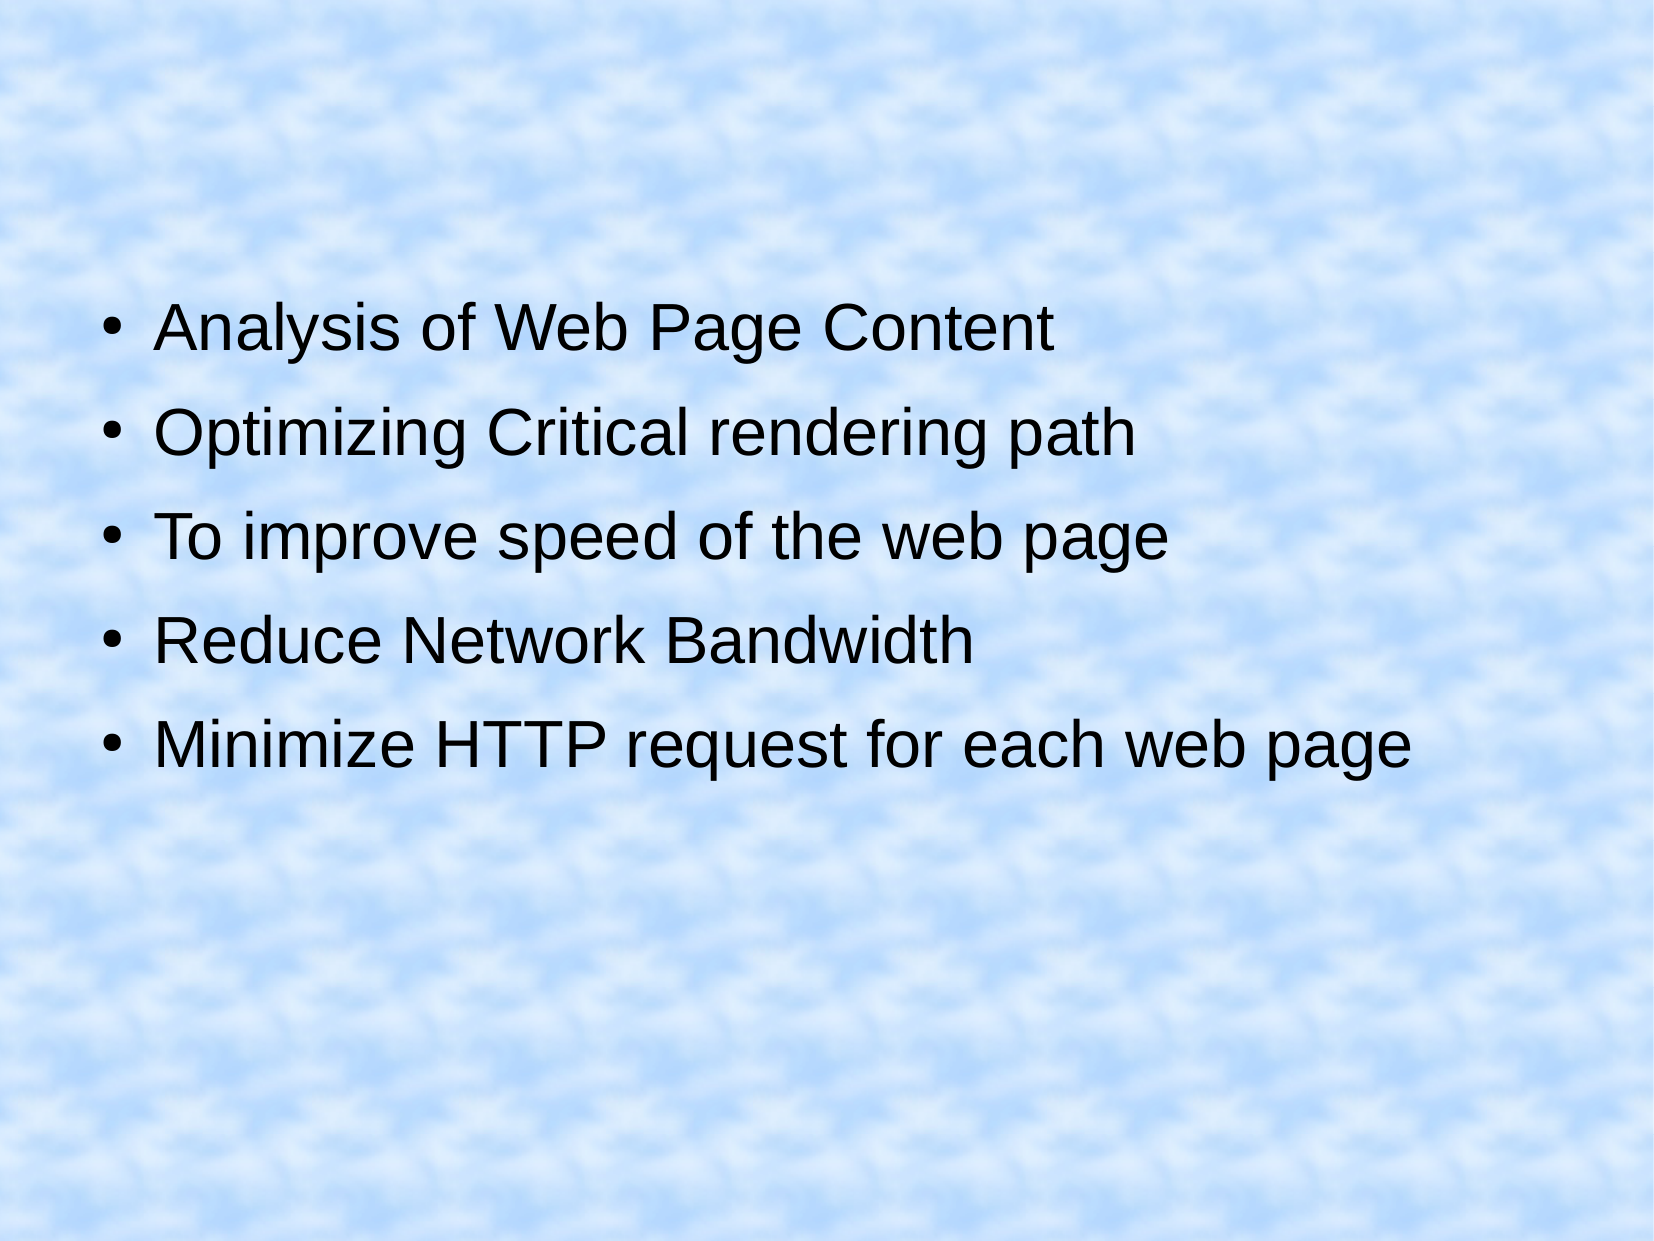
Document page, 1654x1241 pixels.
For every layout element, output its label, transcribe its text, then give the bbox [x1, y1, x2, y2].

list Analysis of Web Page Content Optimizing Critical rendering path To improve speed of the web page Reduce Network Bandwidth Minimize HTTP request for each web page [82, 290, 1571, 1010]
picture [0, 0, 1654, 1241]
